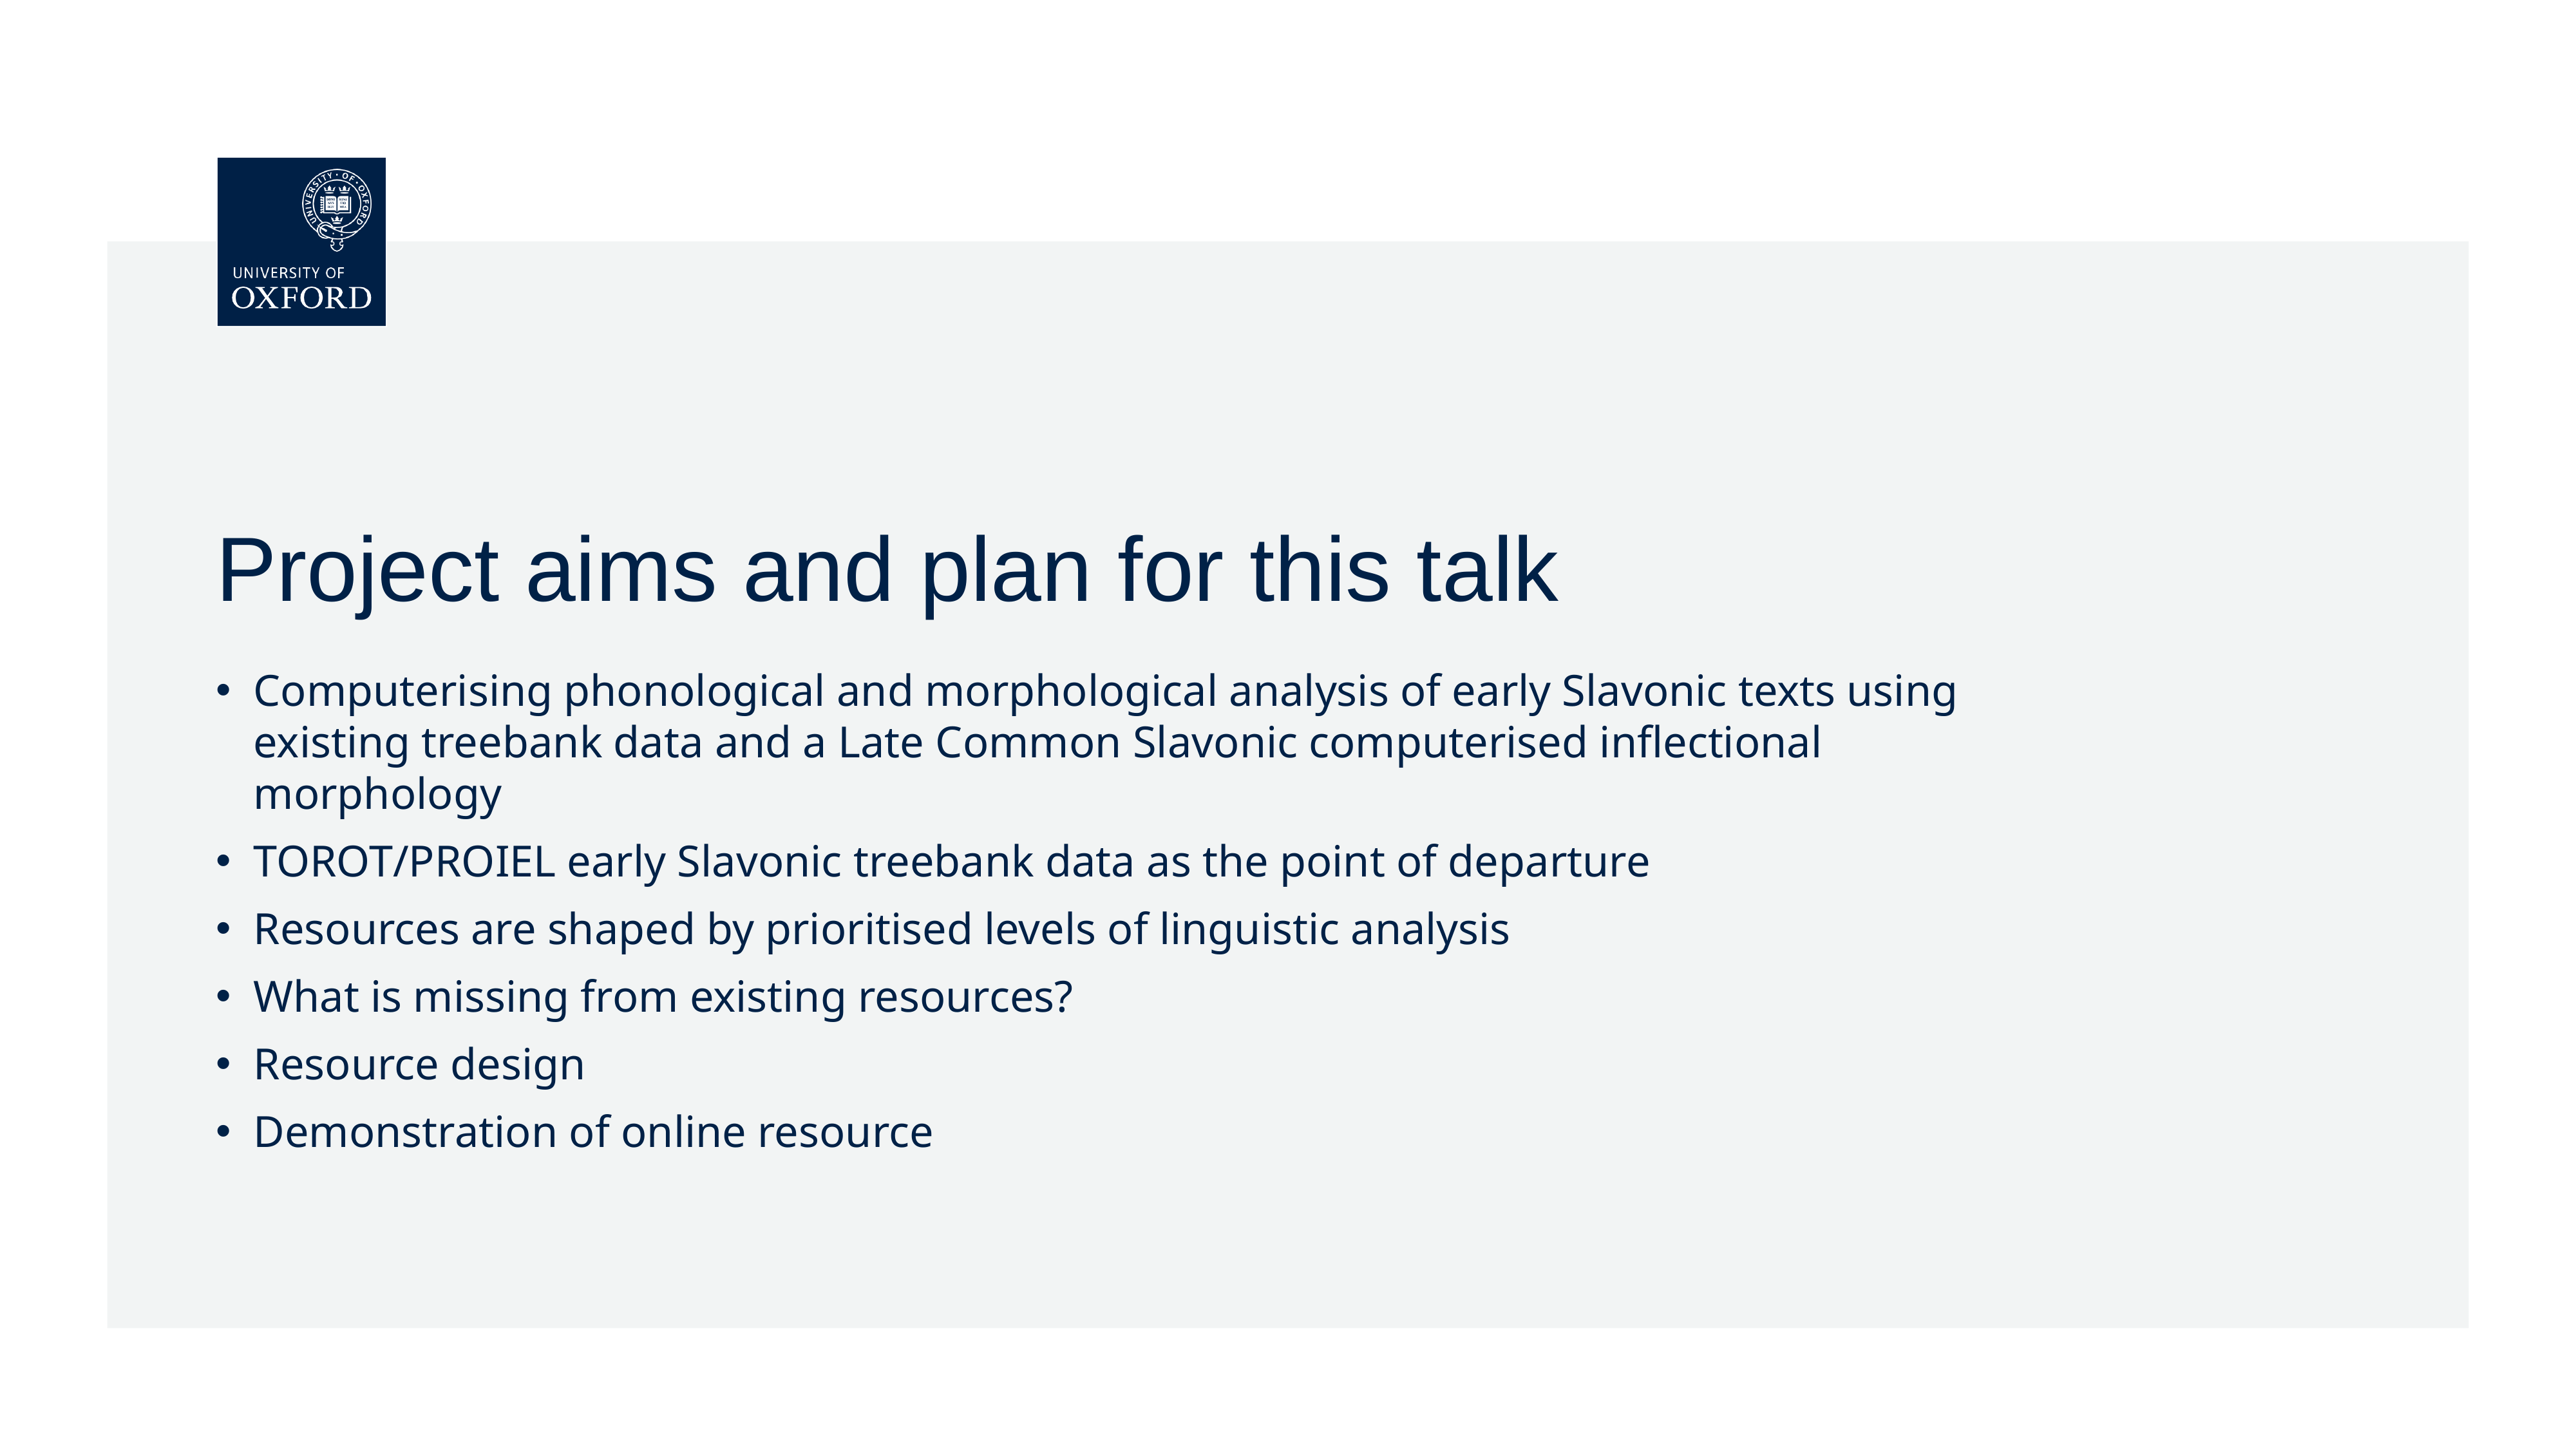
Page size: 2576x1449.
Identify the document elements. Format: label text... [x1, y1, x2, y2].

picture [303, 267, 319, 278]
picture [260, 267, 269, 278]
list Computerising phonological and morphological analysis of early Slavonic texts using existing treebank data and a Late Common Slavonic computerised inflectional morphology TOROT/PROIEL early Slavonic treebank data as the point of departure Resources are shaped by prioritised levels of linguistic analysis What is missing from existing resources? Resource design Demonstration of online resource [216, 663, 1977, 1251]
picture [245, 267, 252, 278]
picture [280, 267, 288, 278]
picture [302, 169, 372, 252]
picture [289, 267, 296, 278]
picture [338, 267, 344, 278]
picture [326, 267, 336, 278]
picture [234, 267, 242, 278]
title Project aims and plan for this talk [216, 370, 1977, 620]
